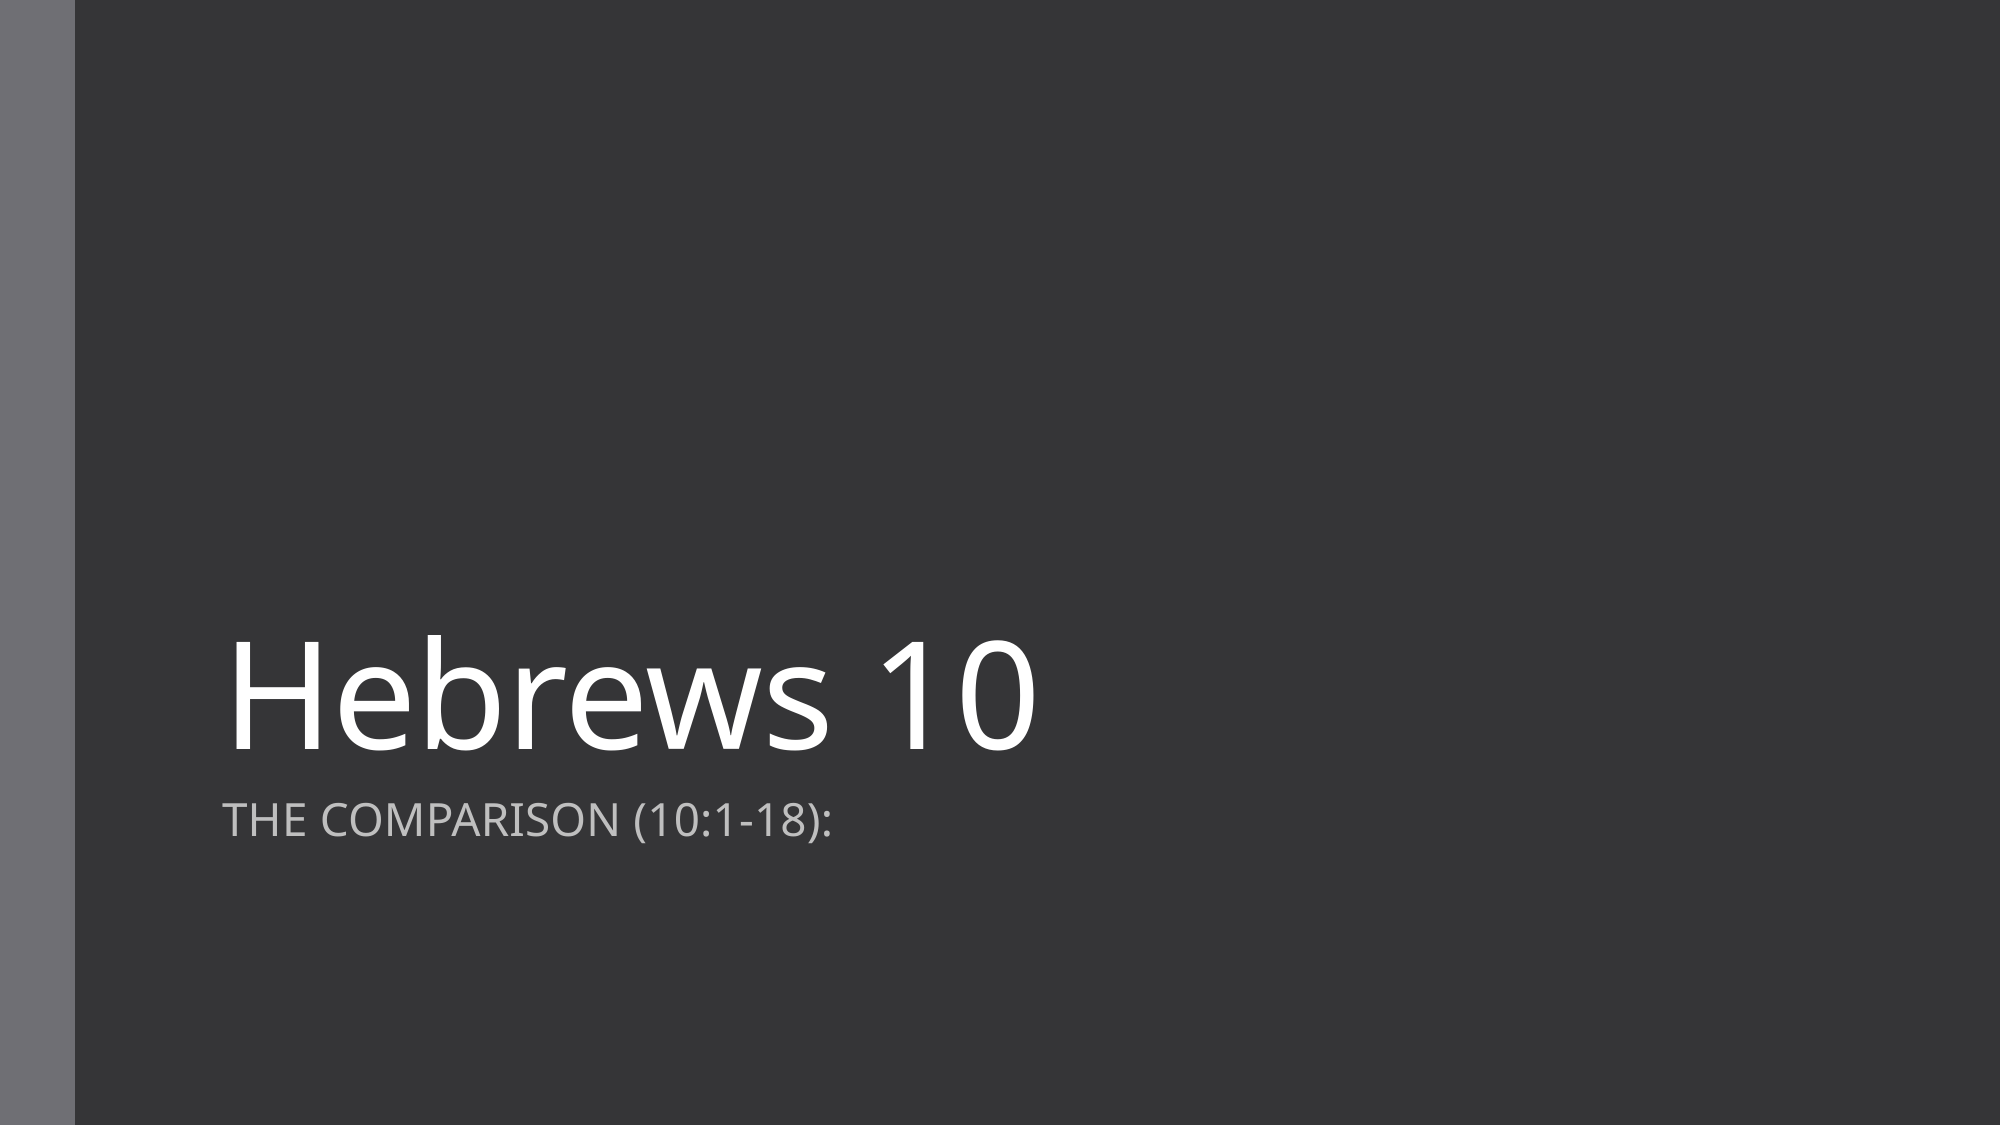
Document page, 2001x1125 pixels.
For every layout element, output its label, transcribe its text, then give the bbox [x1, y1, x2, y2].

subtitle THE COMPARISON (10:1-18): [206, 787, 1752, 1066]
title Hebrews 10 [206, 124, 1752, 787]
